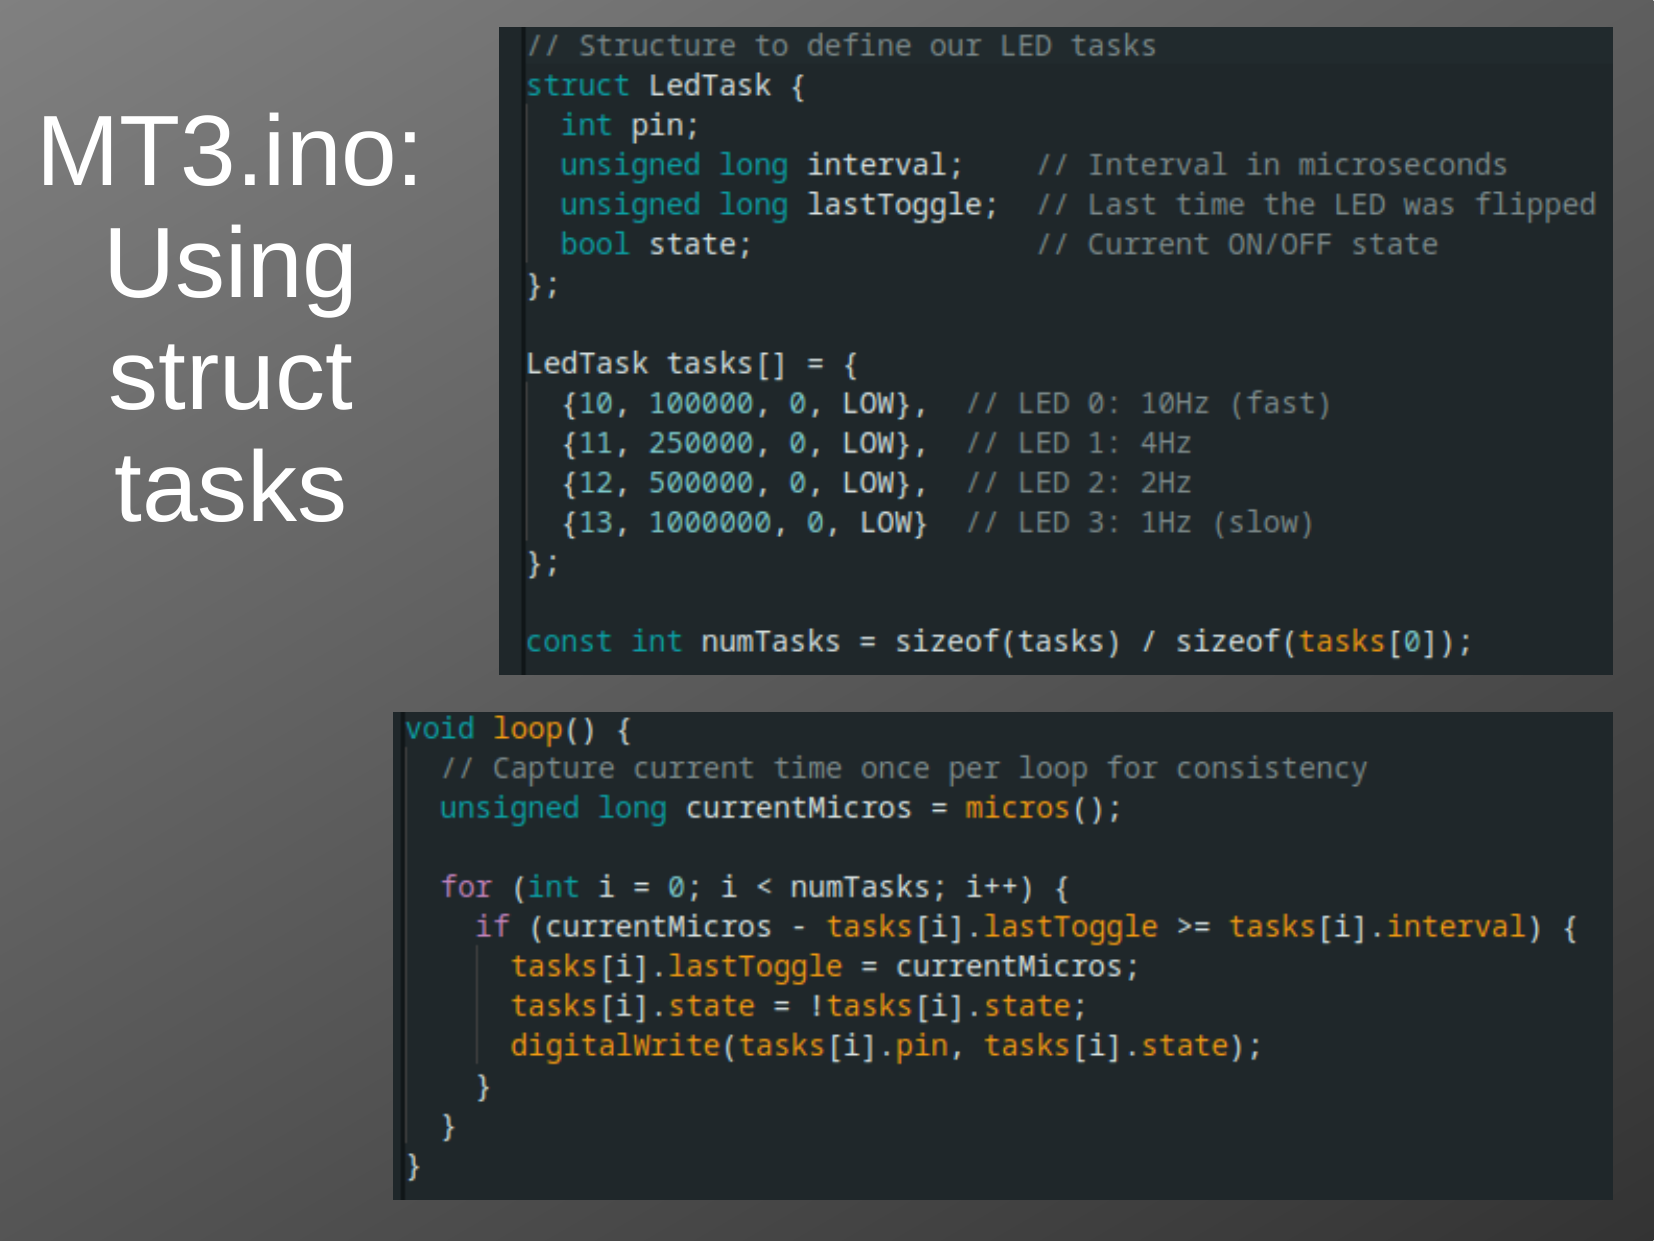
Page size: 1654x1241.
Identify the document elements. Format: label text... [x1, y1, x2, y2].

picture [499, 27, 1613, 676]
picture [393, 712, 1613, 1201]
title MT3.ino: Using struct tasks [11, 37, 451, 601]
